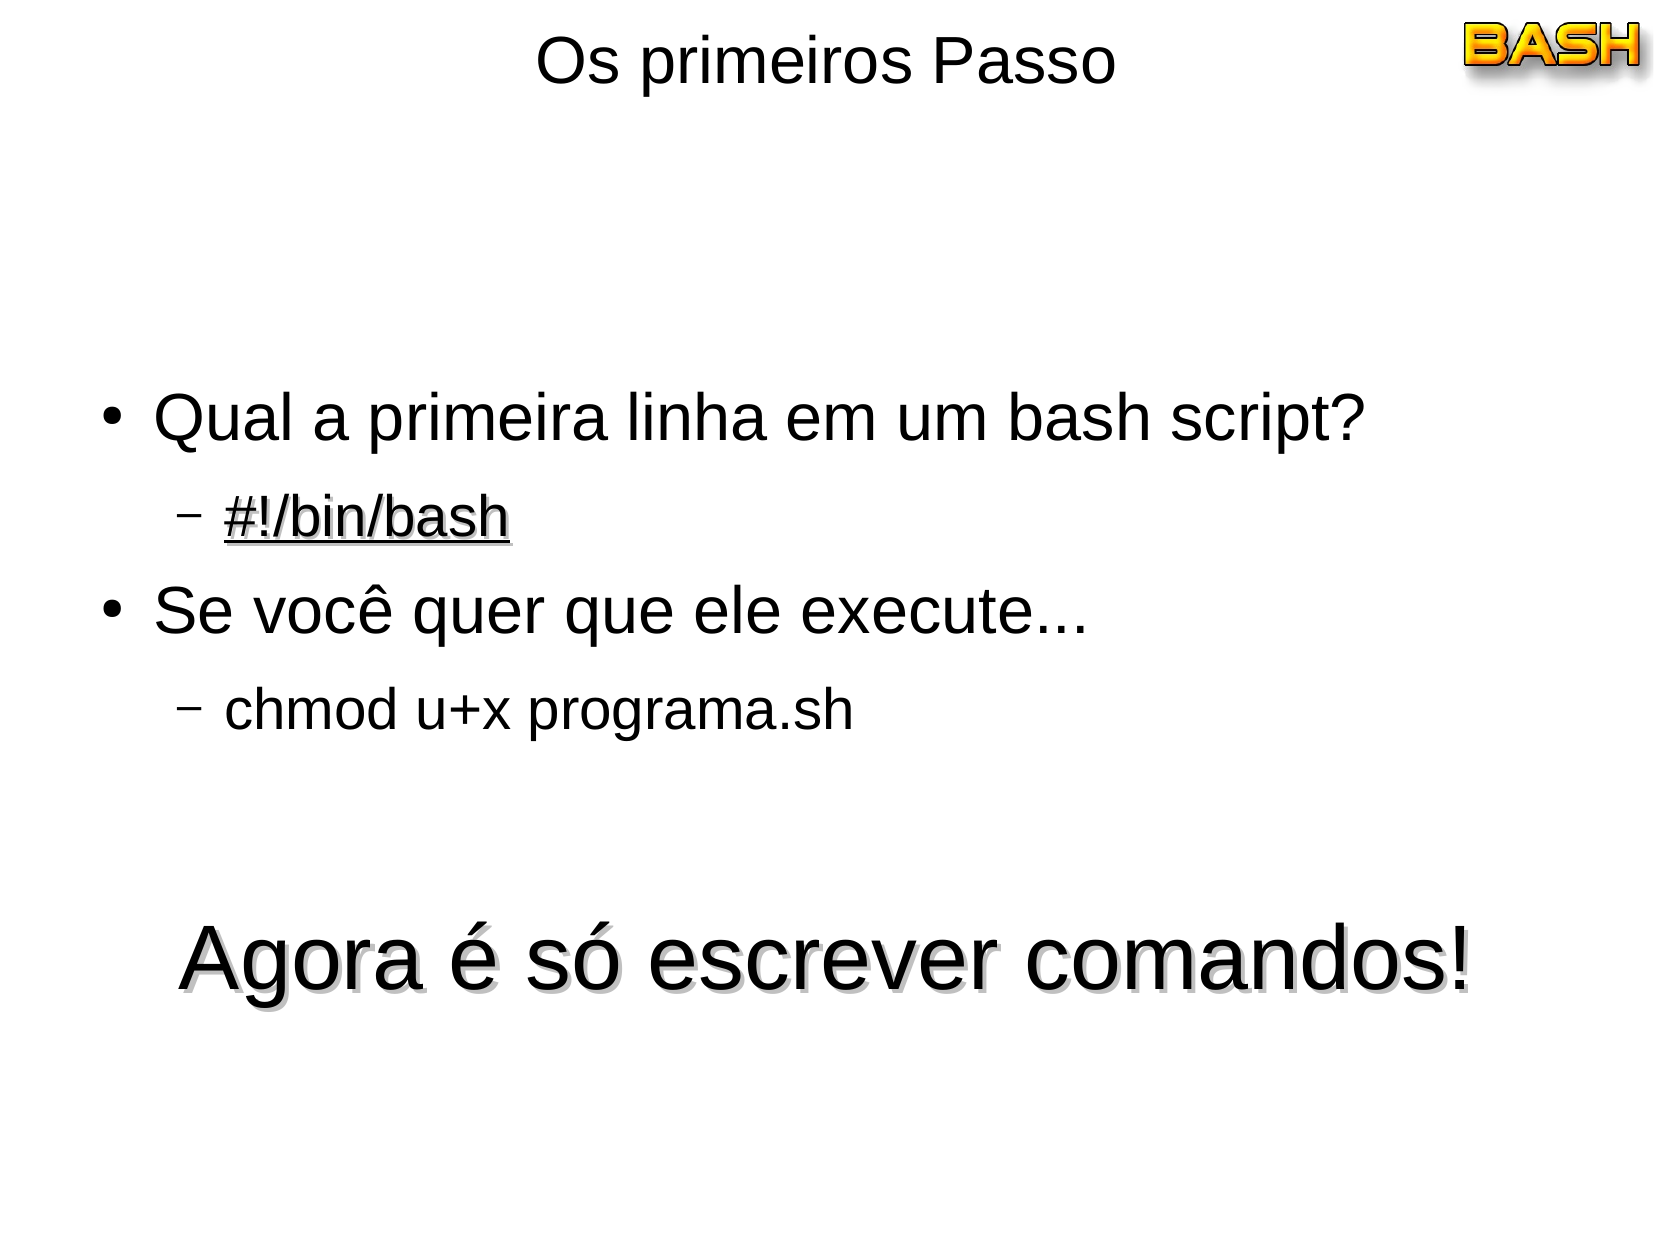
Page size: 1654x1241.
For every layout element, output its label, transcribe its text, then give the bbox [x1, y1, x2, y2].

title Os primeiros Passo [82, 22, 1571, 98]
list Qual a primeira linha em um bash script? #!/bin/bash Se você quer que ele execute... chmod u+x programa.sh [82, 379, 1571, 743]
picture [1450, 0, 1654, 96]
title Agora é só escrever comandos! [82, 906, 1571, 1010]
